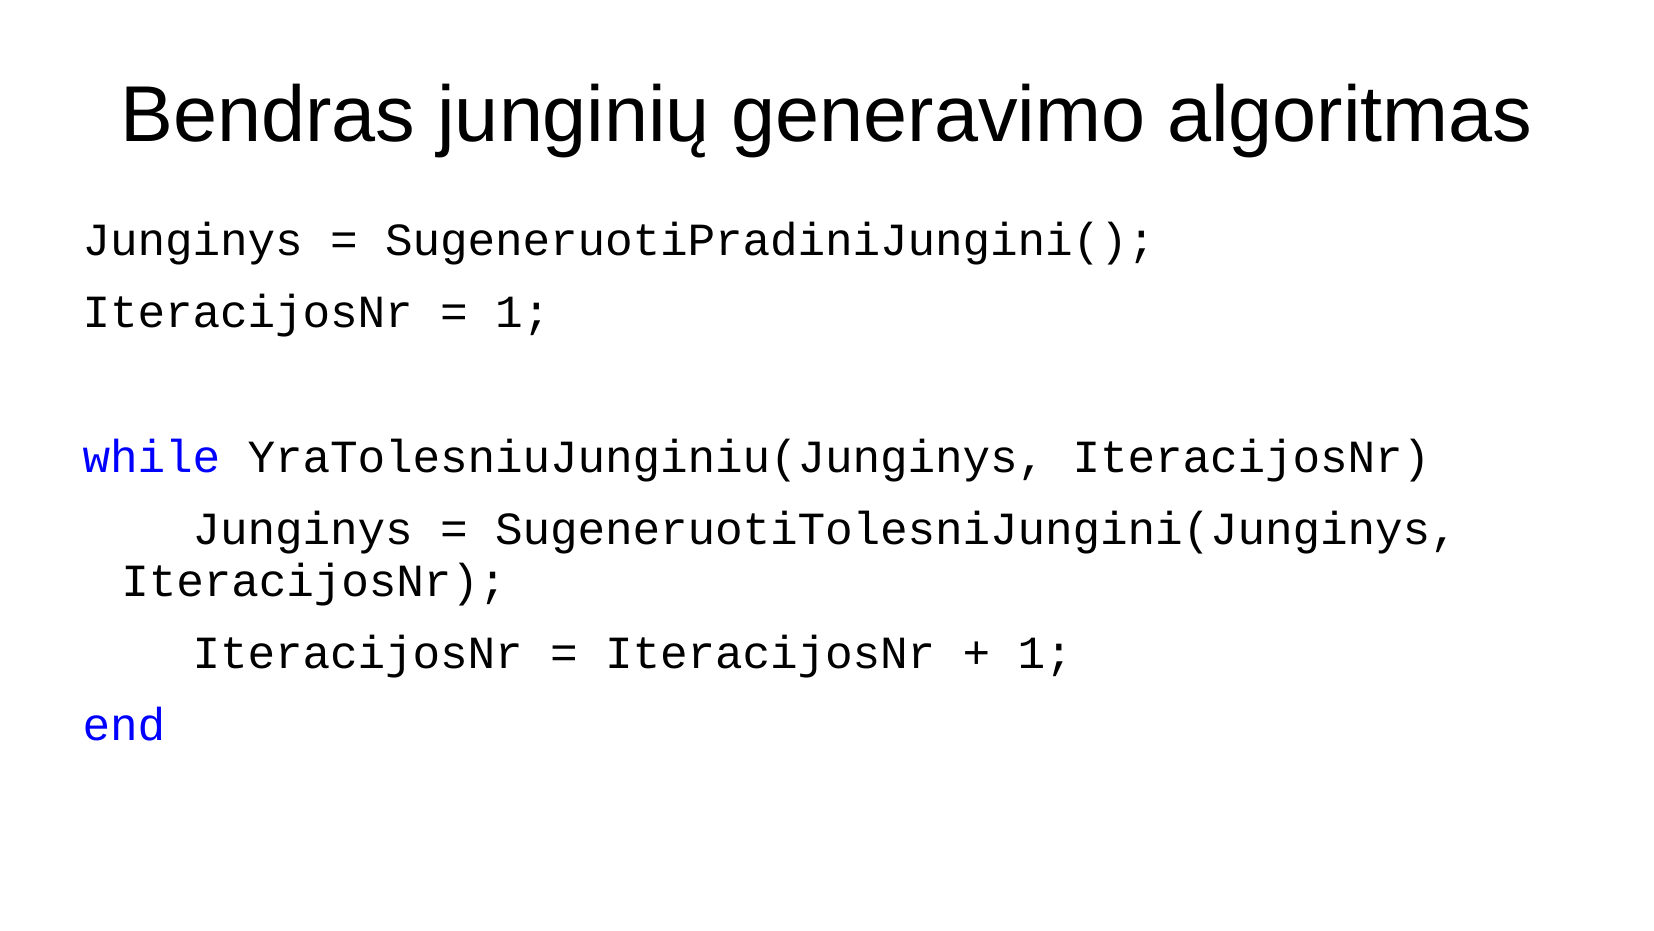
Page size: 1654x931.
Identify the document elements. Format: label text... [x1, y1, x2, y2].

list Junginys = SugeneruotiPradiniJungini(); IteracijosNr = 1; while YraTolesniuJunginiu(Junginys, IteracijosNr) Junginys = SugeneruotiTolesniJungini(Junginys, IteracijosNr); IteracijosNr = IteracijosNr + 1; end [82, 217, 1571, 757]
title Bendras junginių generavimo algoritmas [82, 36, 1571, 193]
